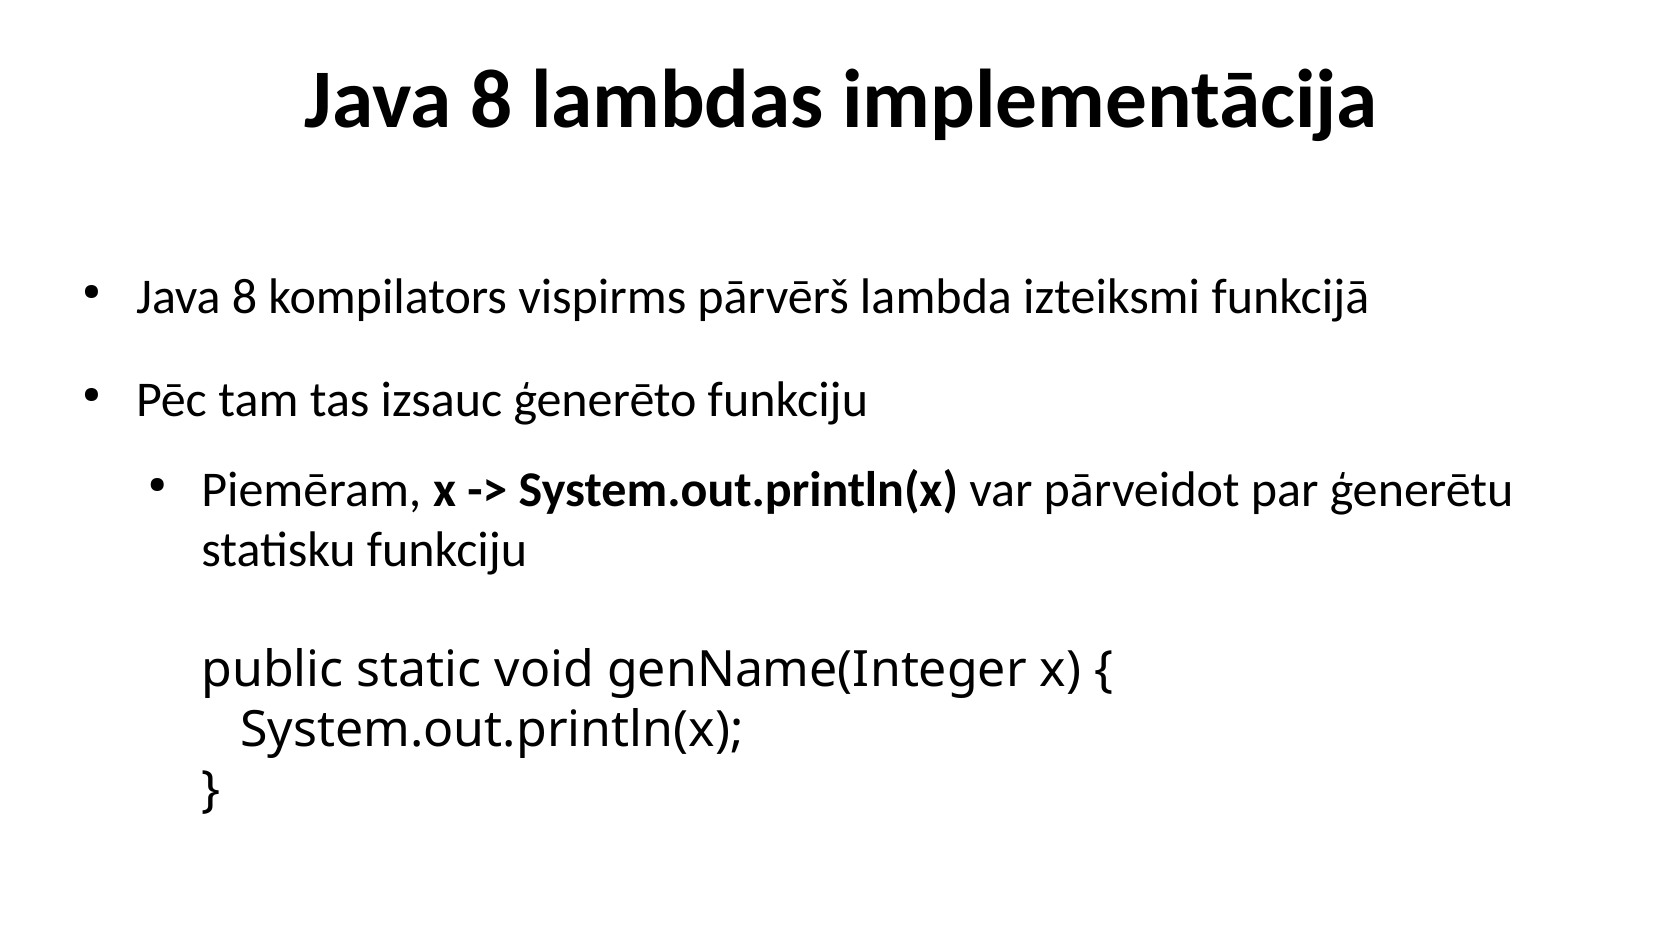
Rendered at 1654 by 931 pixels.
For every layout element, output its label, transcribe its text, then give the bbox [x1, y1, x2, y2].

title Java 8 lambdas implementācija [82, 37, 1571, 147]
list Java 8 kompilators vispirms pārvērš lambda izteiksmi funkcijā Pēc tam tas izsauc ģenerēto funkciju Piemēram, x -> System.out.println(x) var pārveidot par ģenerētu statisku funkciju public static void genName(Integer x) { System.out.println(x); } [65, 263, 1538, 889]
